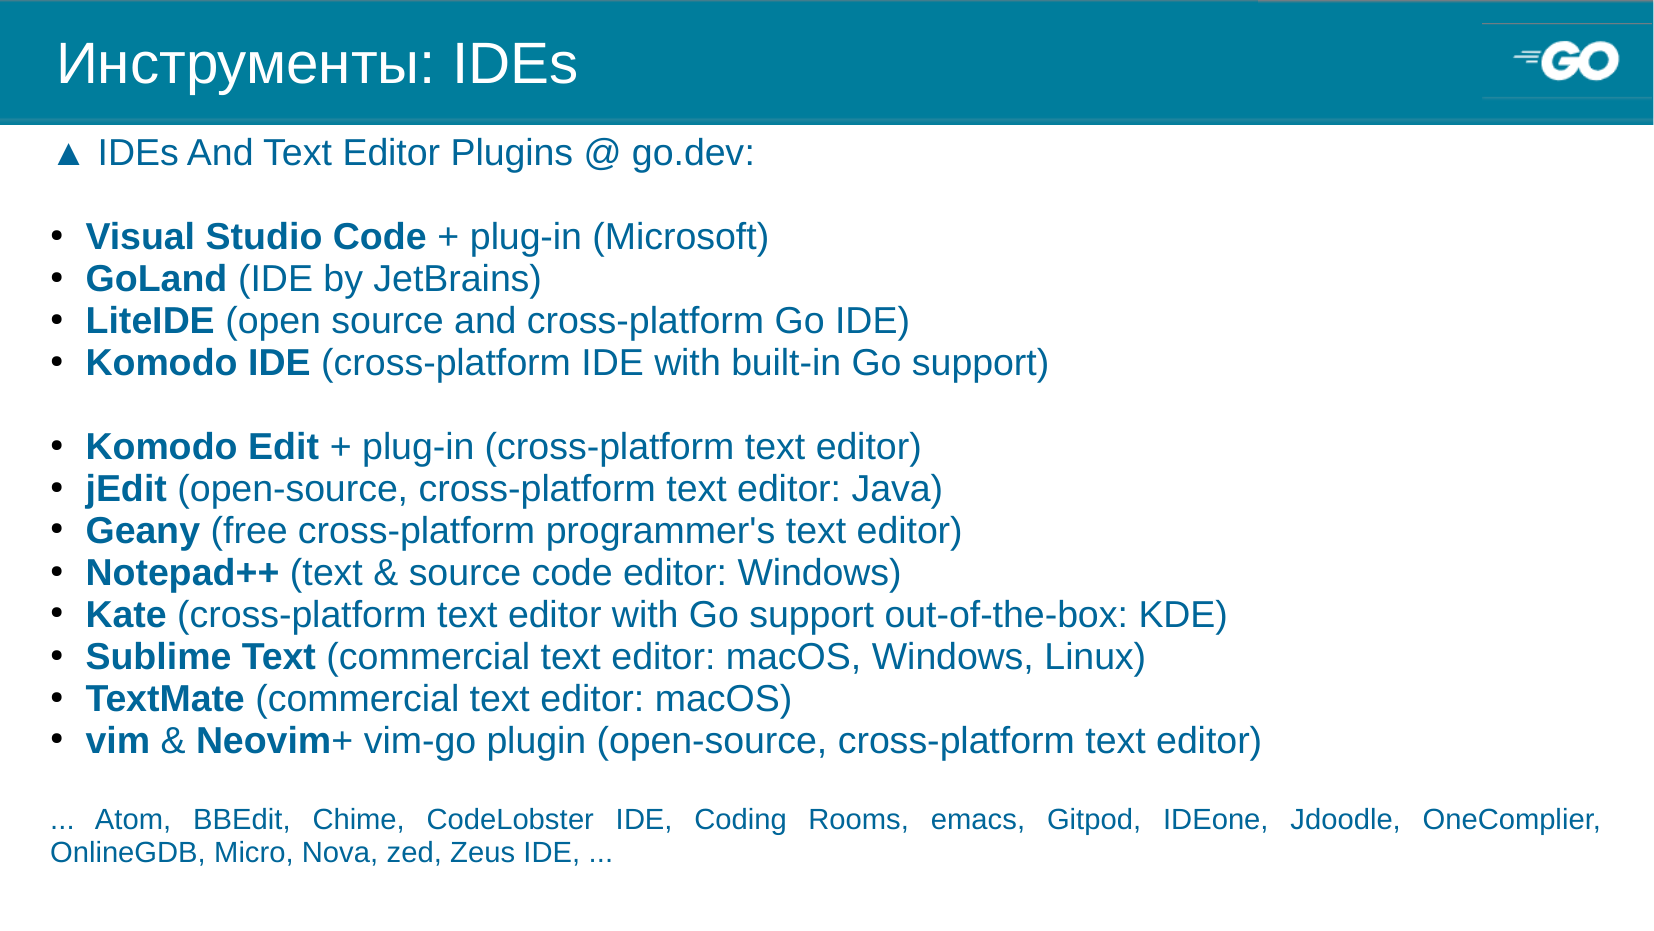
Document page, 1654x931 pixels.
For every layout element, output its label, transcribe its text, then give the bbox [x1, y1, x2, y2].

text_box ▲ IDEs And Text Editor Plugins @ go.dev: Visual Studio Code + plug-in (Microsoft) GoLand (IDE by JetBrains) LiteIDE (open source and cross-platform Go IDE) Komodo IDE (cross-platform IDE with built-in Go support) Komodo Edit + plug-in (cross-platform text editor) jEdit (open-source, cross-platform text editor: Java) Geany (free cross-platform programmer's text editor) Notepad++ (text & source code editor: Windows) Kate (cross-platform text editor with Go support out-of-the-box: KDE) Sublime Text (commercial text editor: macOS, Windows, Linux) TextMate (commercial text editor: macOS) vim & Neovim+ vim-go plugin (open-source, cross-platform text editor) ... Atom, BBEdit, Chime, CodeLobster IDE, Coding Rooms, emacs, Gitpod, IDEone, Jdoodle, OneComplier, OnlineGDB, Micro, Nova, zed, Zeus IDE, ... [35, 124, 1619, 898]
picture [1542, 41, 1619, 81]
text_box Инструменты: IDEs [41, 23, 1495, 104]
